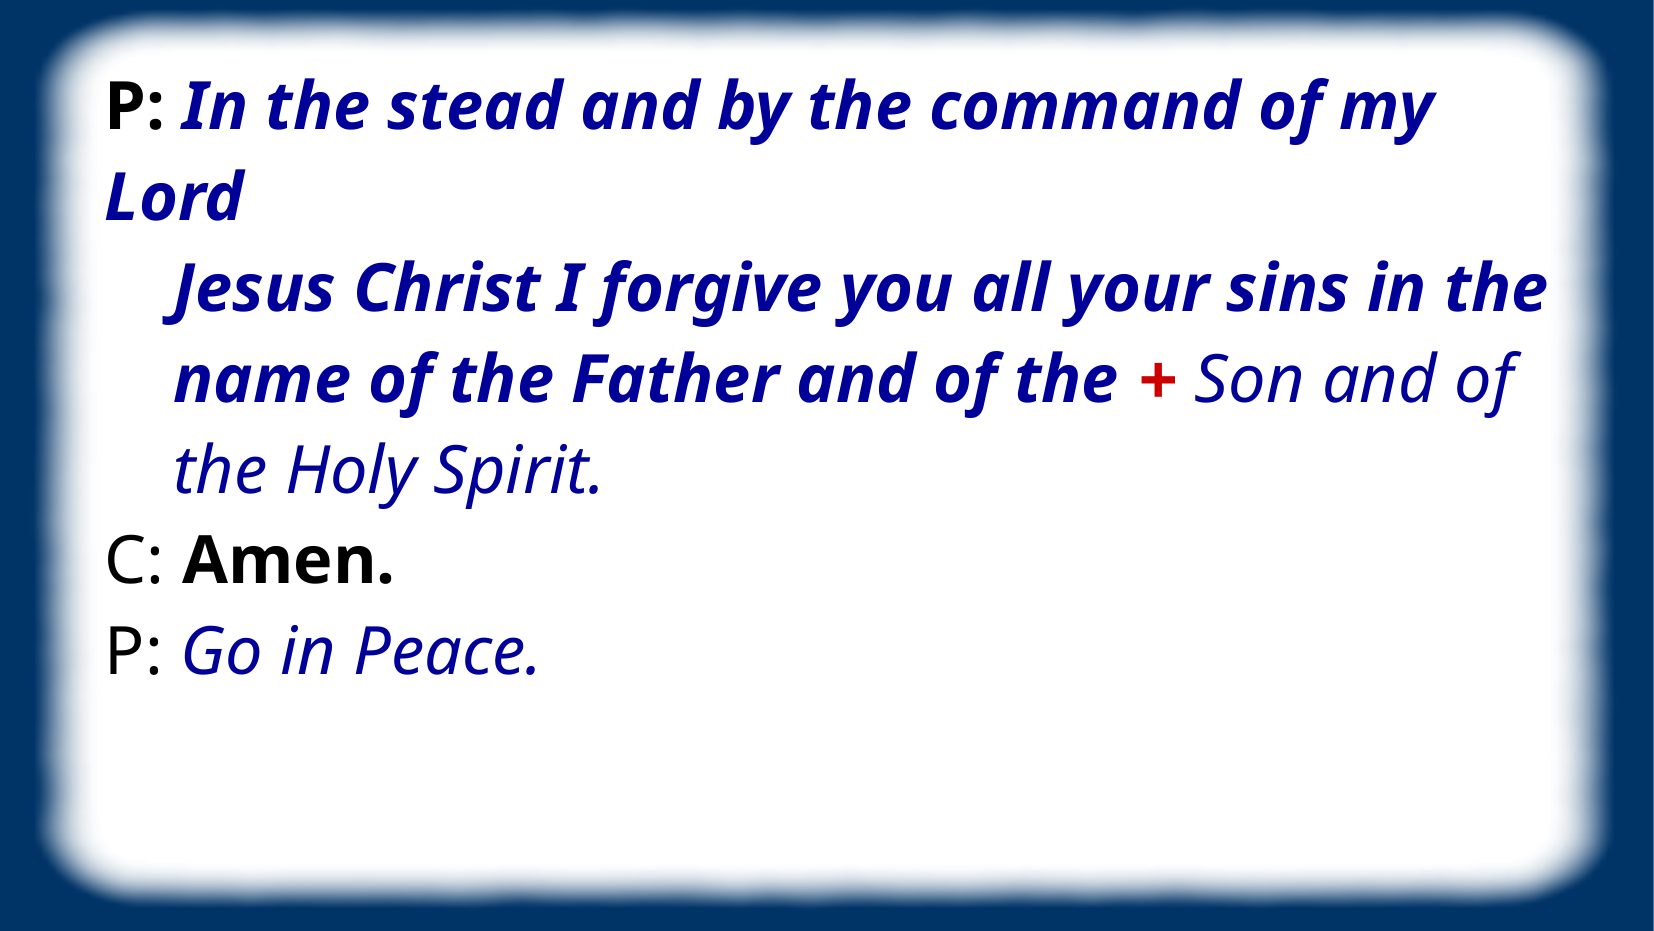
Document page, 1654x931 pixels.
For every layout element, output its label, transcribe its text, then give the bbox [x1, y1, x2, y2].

picture [0, 0, 1654, 931]
text_box P: In the stead and by the command of my Lord Jesus Christ I forgive you all your sins in the name of the Father and of the + Son and of the Holy Spirit. C: Amen. P: Go in Peace. [90, 51, 1576, 599]
